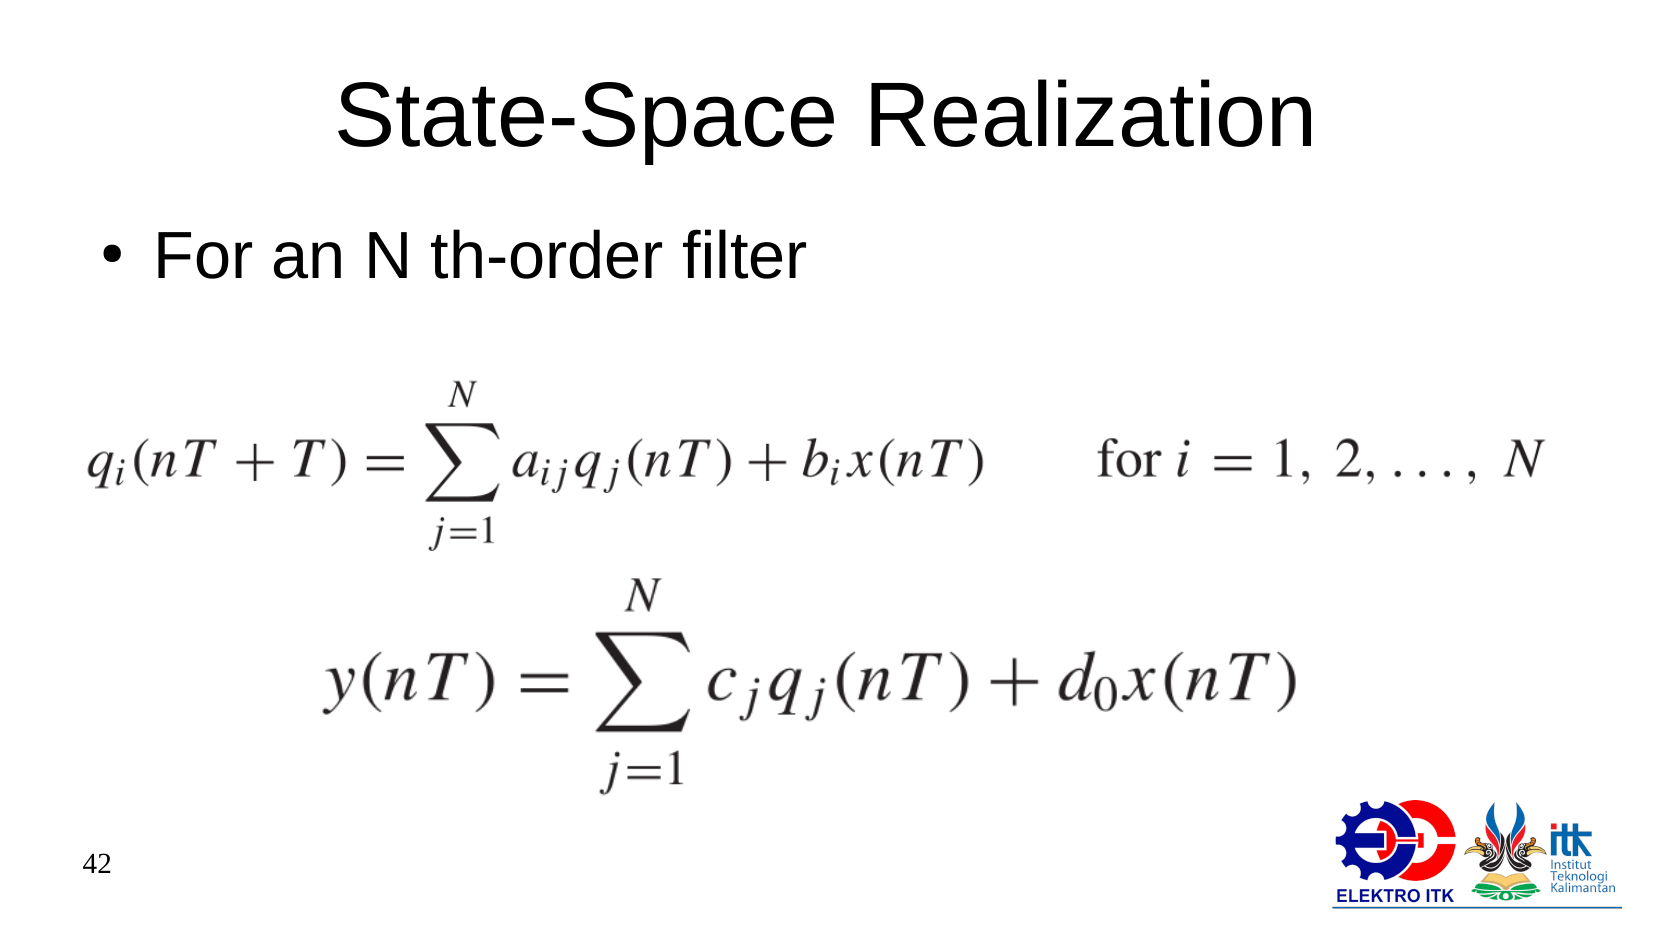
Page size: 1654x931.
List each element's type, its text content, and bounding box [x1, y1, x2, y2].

list For an N th-order ﬁlter [82, 217, 1571, 758]
title State-Space Realization [82, 37, 1571, 193]
picture [313, 566, 1318, 808]
picture [1332, 800, 1622, 918]
picture [82, 374, 1549, 565]
